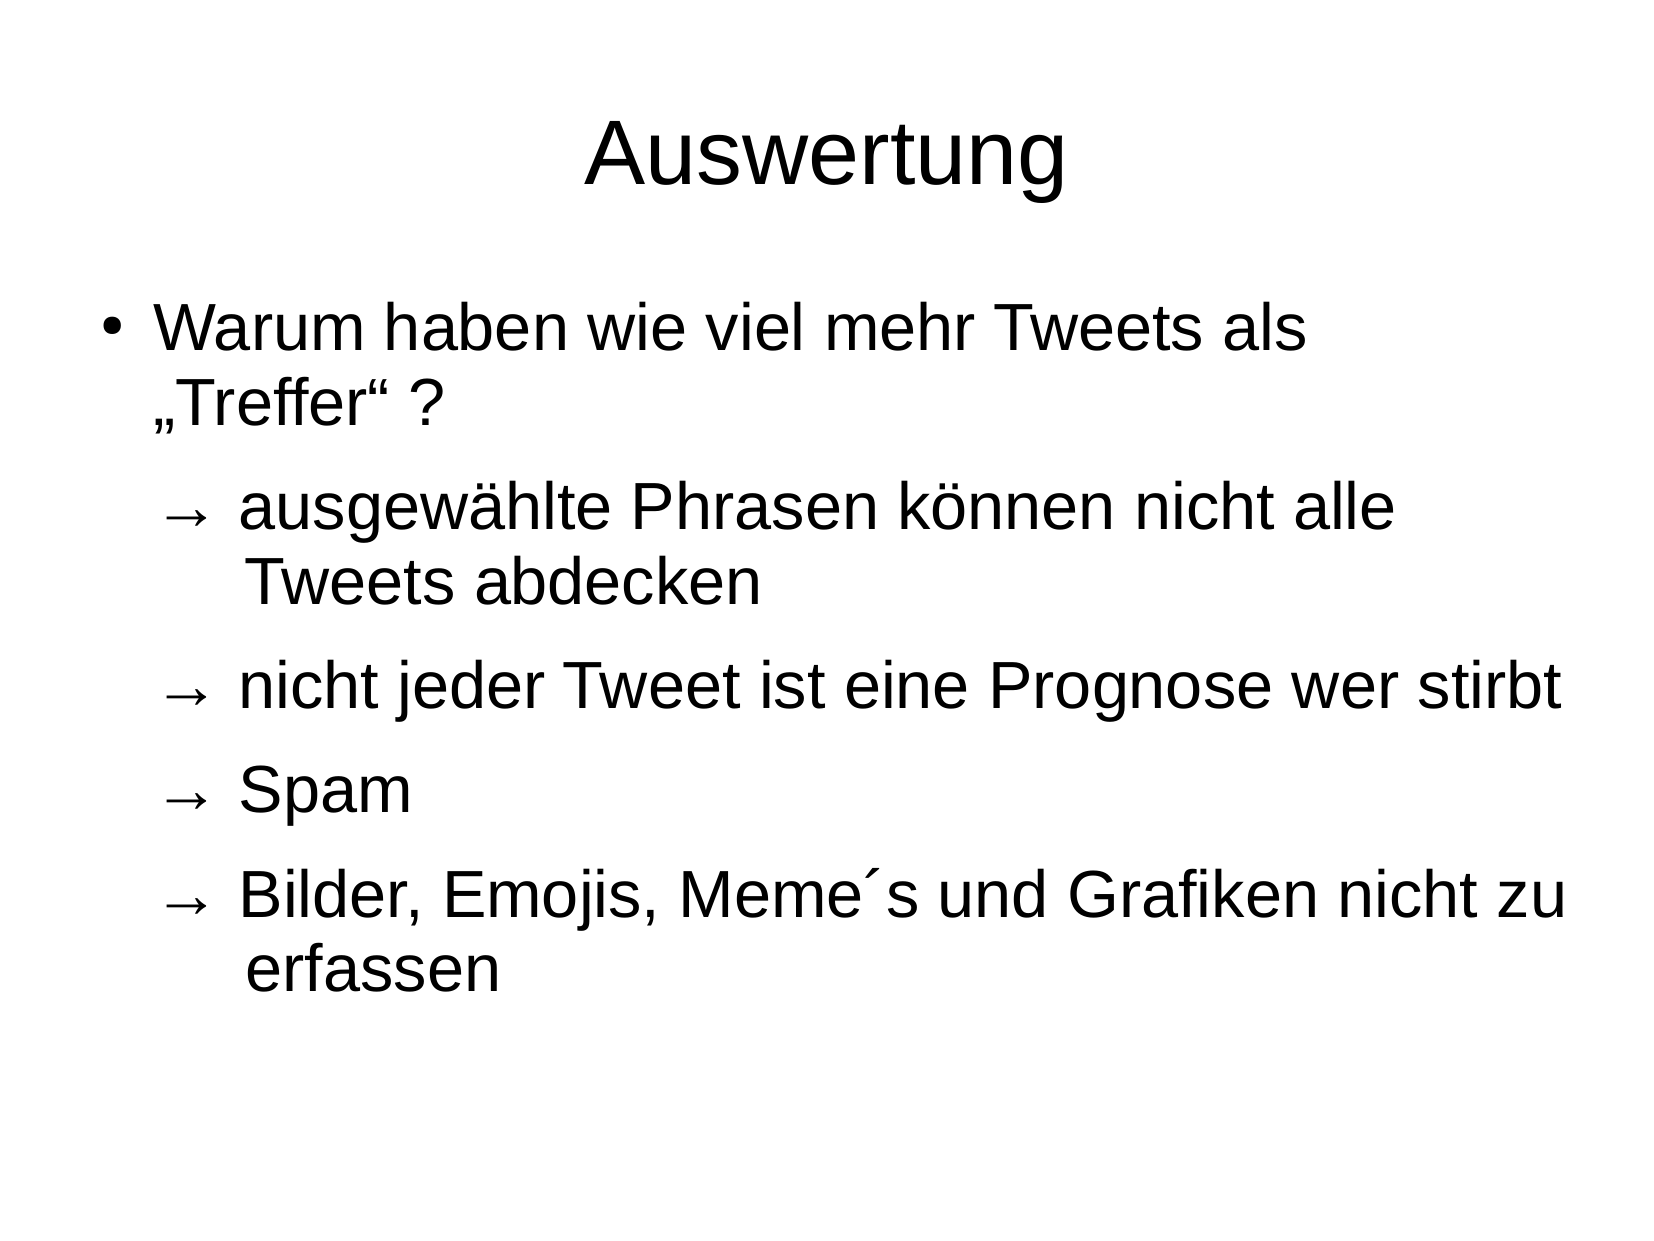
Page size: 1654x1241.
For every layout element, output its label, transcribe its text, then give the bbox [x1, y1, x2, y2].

title Auswertung [82, 49, 1571, 257]
list Warum haben wie viel mehr Tweets als „Treffer“ ? → ausgewählte Phrasen können nicht alle Tweets abdecken → nicht jeder Tweet ist eine Prognose wer stirbt → Spam → Bilder, Emojis, Meme´s und Grafiken nicht zu erfassen [82, 290, 1571, 1109]
